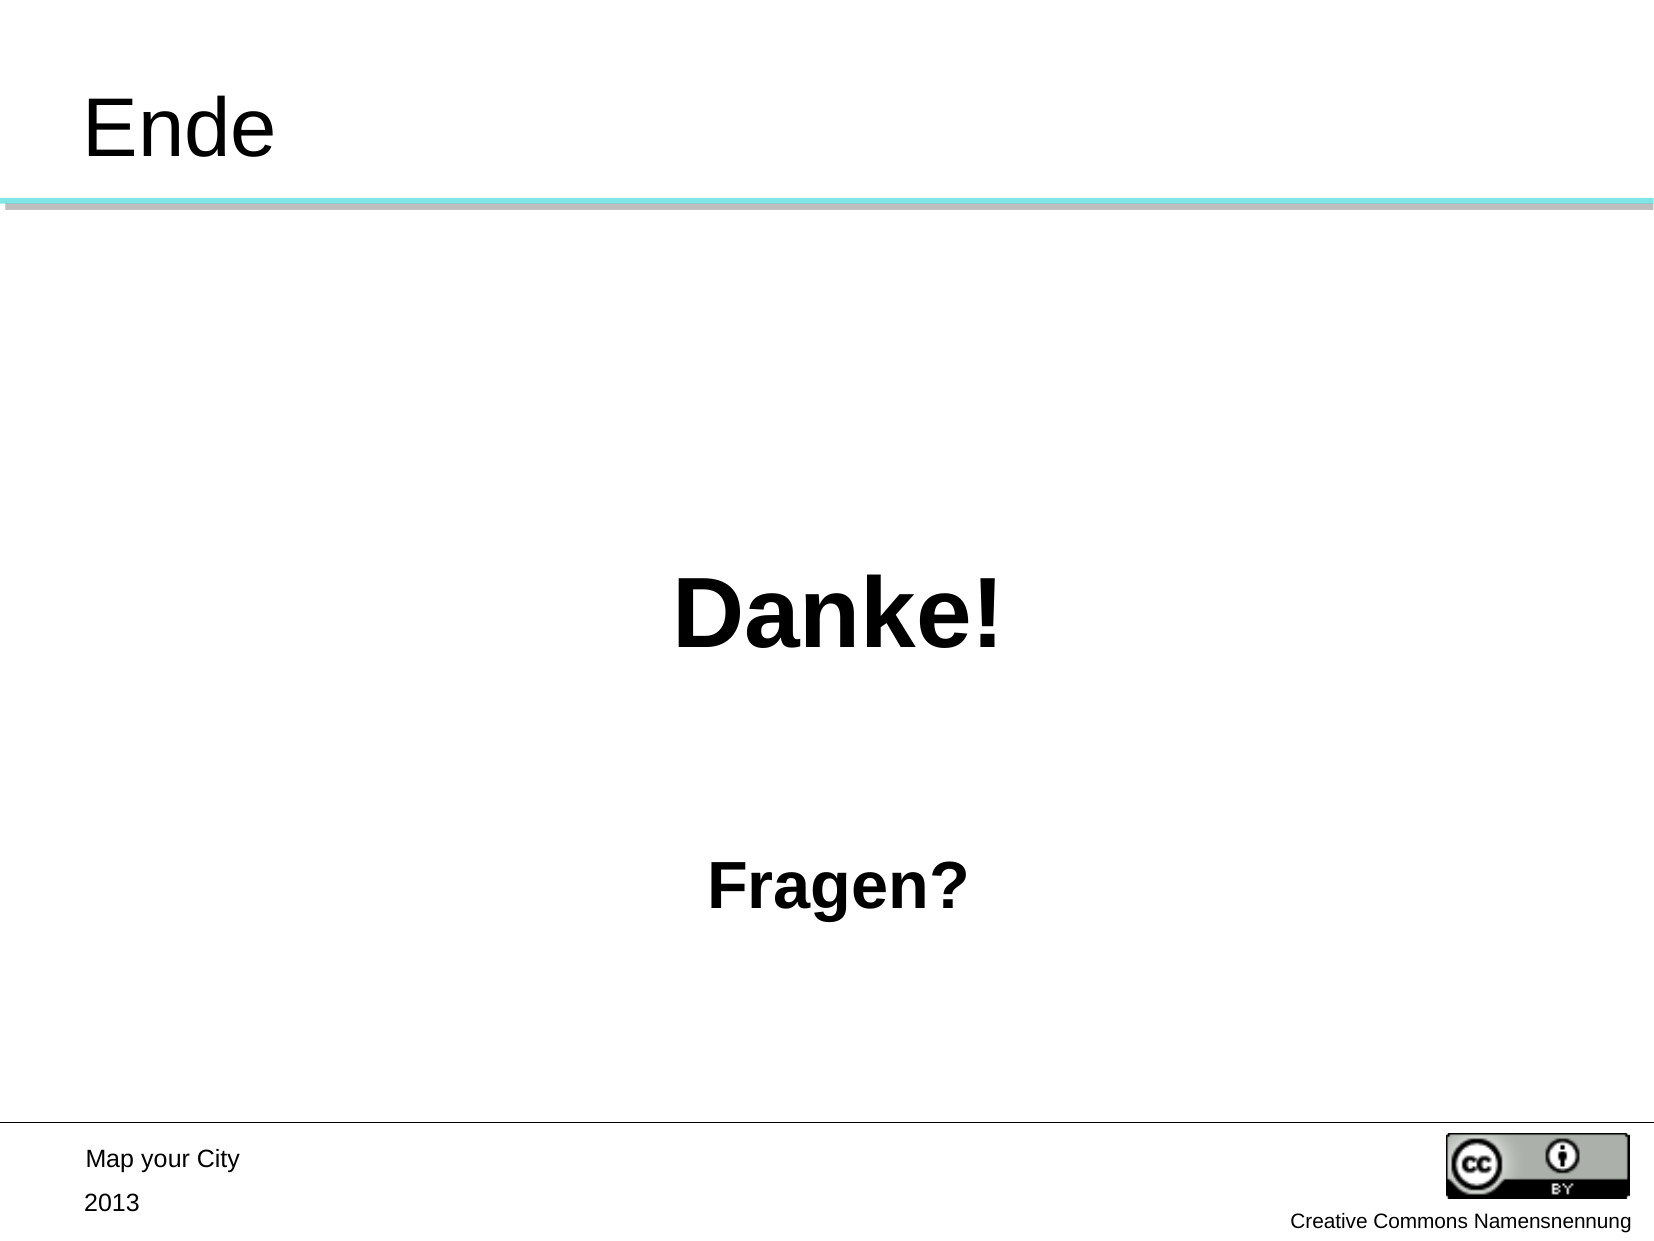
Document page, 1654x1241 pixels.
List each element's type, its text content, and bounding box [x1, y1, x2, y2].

text_box Creative Commons Namensnennung [1275, 1202, 1654, 1241]
text_box Map your City [70, 1137, 308, 1180]
text_box 2013 [69, 1181, 674, 1225]
title Ende [82, 81, 1571, 175]
picture [1446, 1133, 1630, 1199]
list Danke! Fragen? [59, 244, 1548, 1063]
